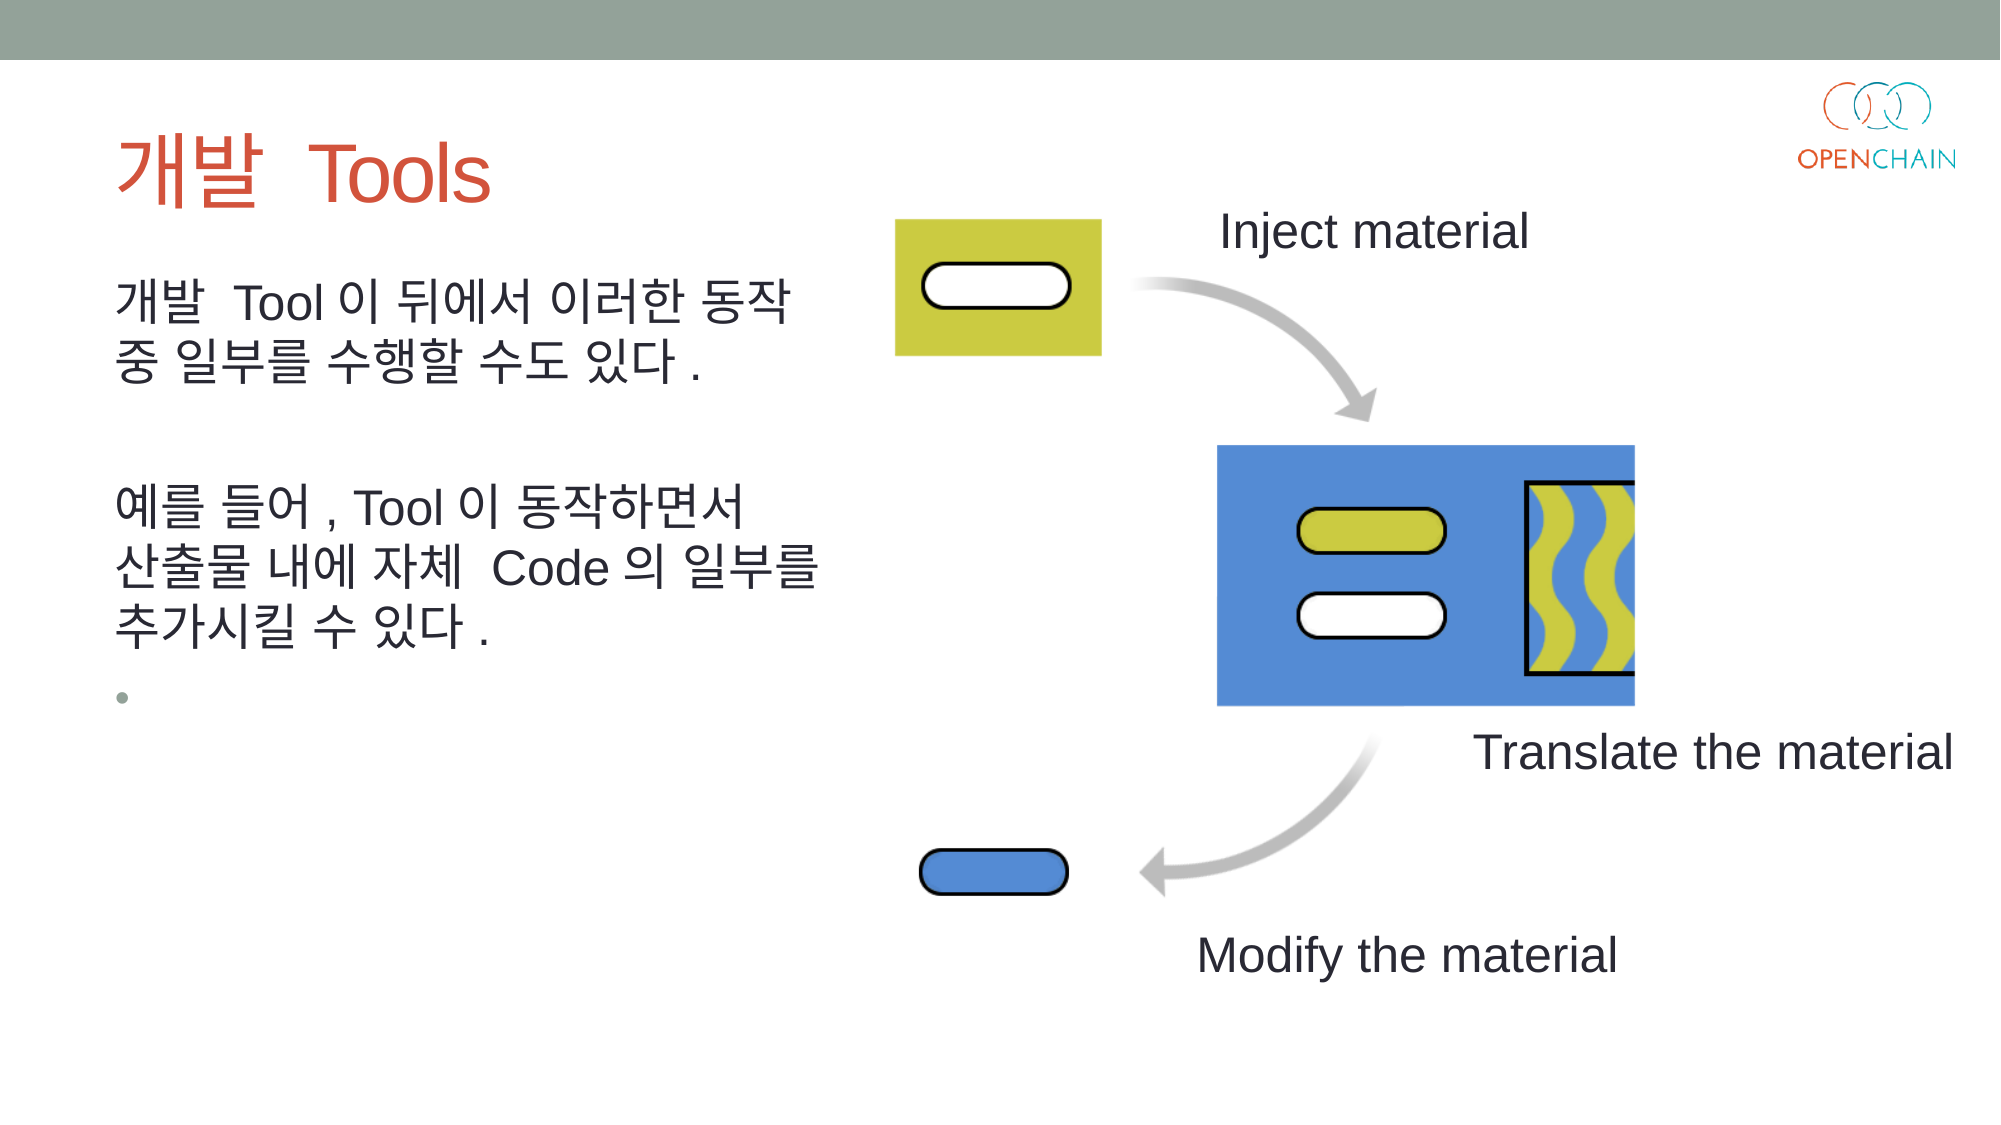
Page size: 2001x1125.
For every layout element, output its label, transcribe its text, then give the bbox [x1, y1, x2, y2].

text_box Inject material [1203, 191, 1602, 268]
text_box Modify the material [1181, 914, 1665, 991]
list 개발 Tool이 뒤에서 이러한 동작 중 일부를 수행할 수도 있다. 예를 들어, Tool이 동작하면서 산출물 내에 자체 Code의 일부를 추가시킬 수 있다. [99, 262, 845, 1063]
picture [795, 181, 1806, 953]
title 개발 Tools [99, 87, 1900, 251]
text_box Translate the material [1457, 711, 2000, 788]
